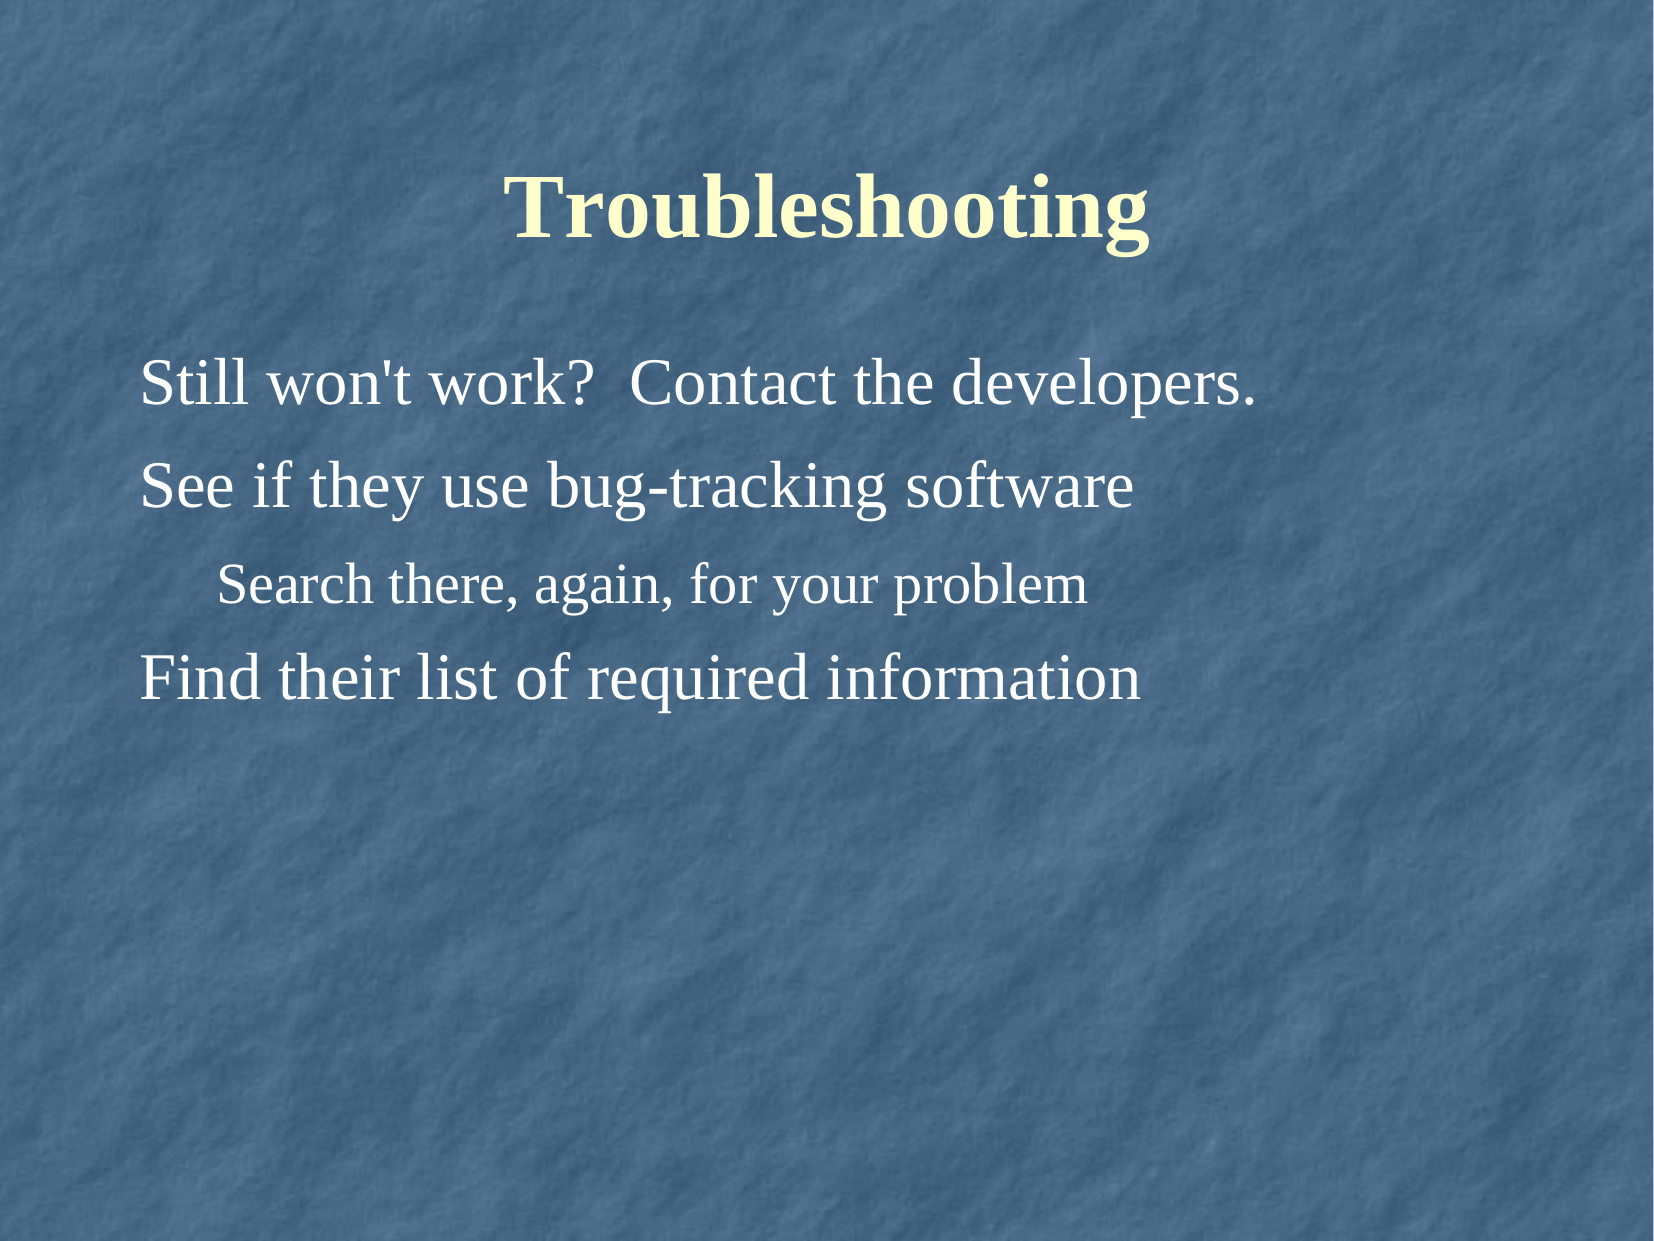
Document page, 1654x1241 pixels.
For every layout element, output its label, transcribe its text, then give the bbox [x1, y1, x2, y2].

picture [0, 0, 1654, 1241]
title Troubleshooting [121, 102, 1534, 311]
list Still won't work? Contact the developers. See if they use bug-tracking software Search there, again, for your problem Find their list of required information [121, 344, 1534, 1127]
